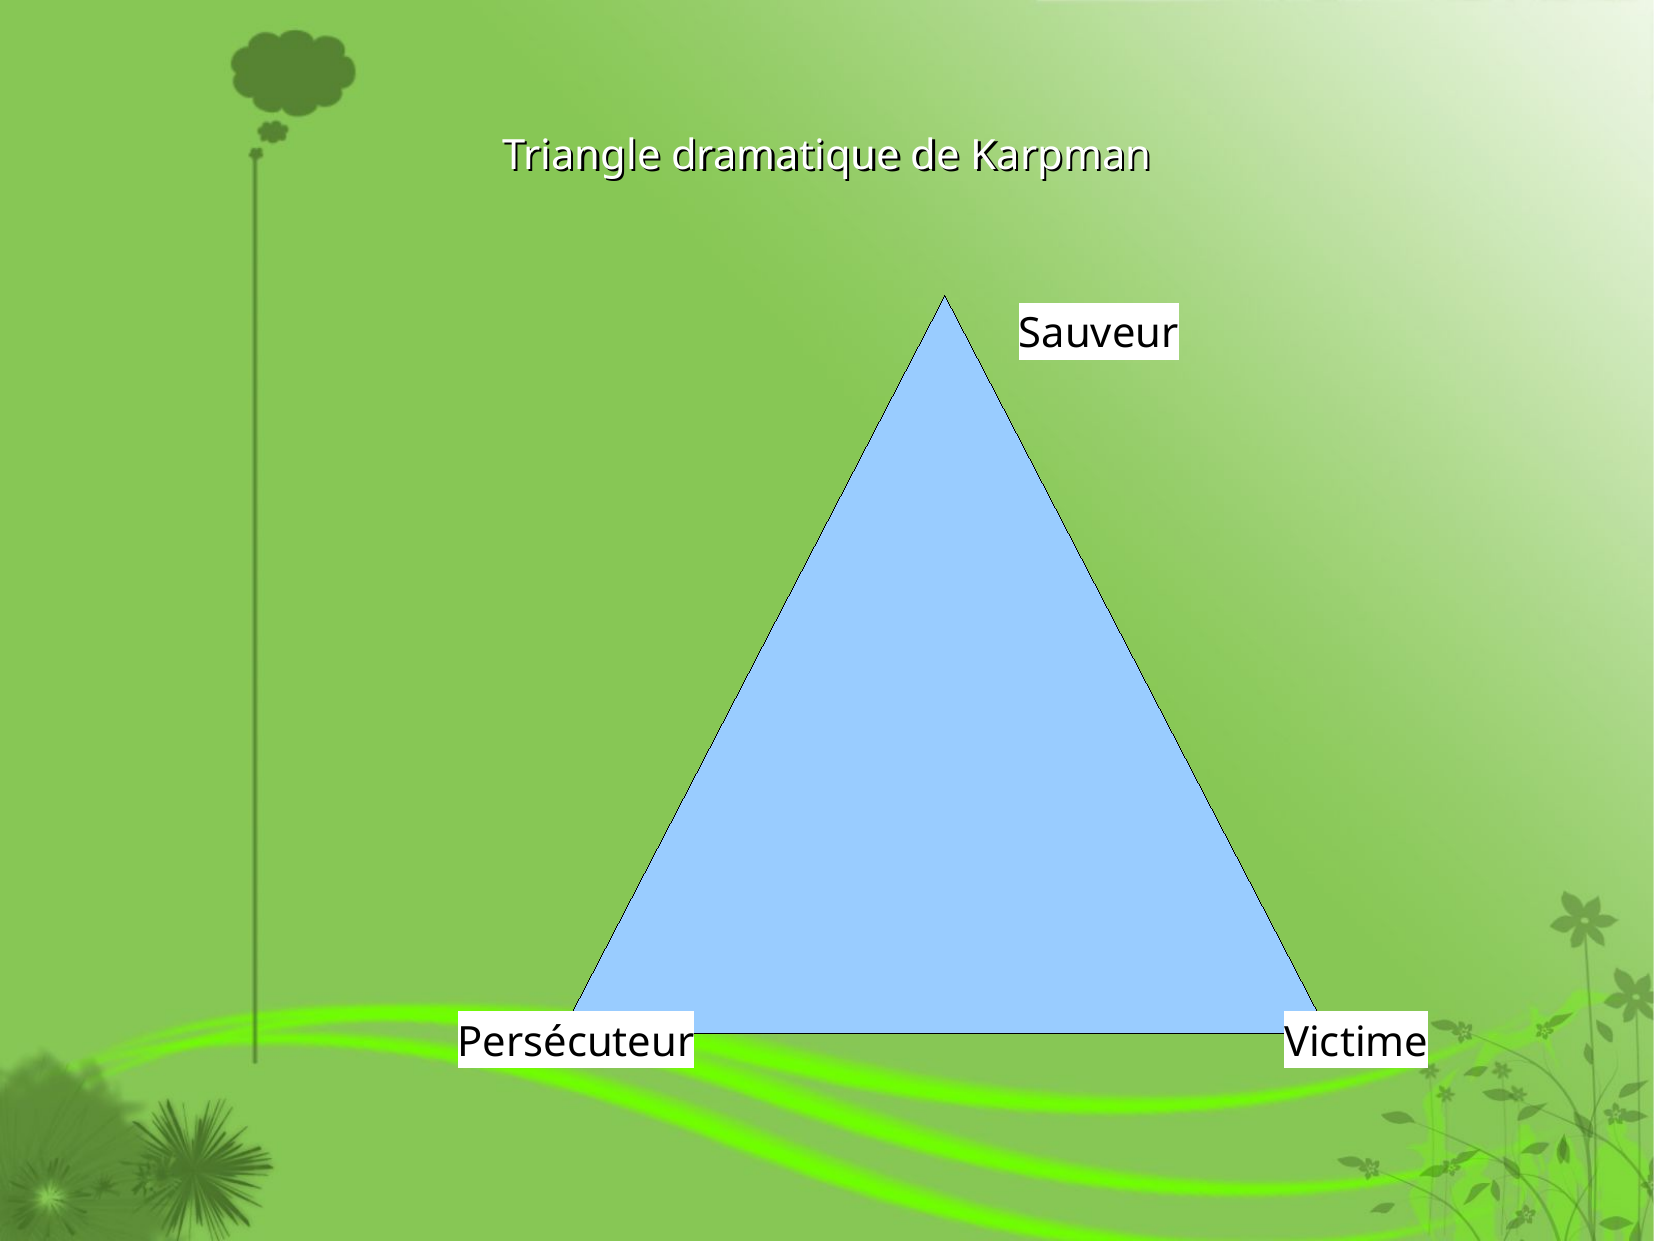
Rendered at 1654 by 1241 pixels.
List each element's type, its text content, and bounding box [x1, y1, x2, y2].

text_box Victime [1269, 1003, 1444, 1113]
text_box [576, 295, 1313, 1034]
title Triangle dramatique de Karpman [82, 49, 1571, 257]
text_box Persécuteur [442, 1003, 701, 1066]
text_box Sauveur [1003, 295, 1186, 358]
picture [0, 0, 1654, 1241]
